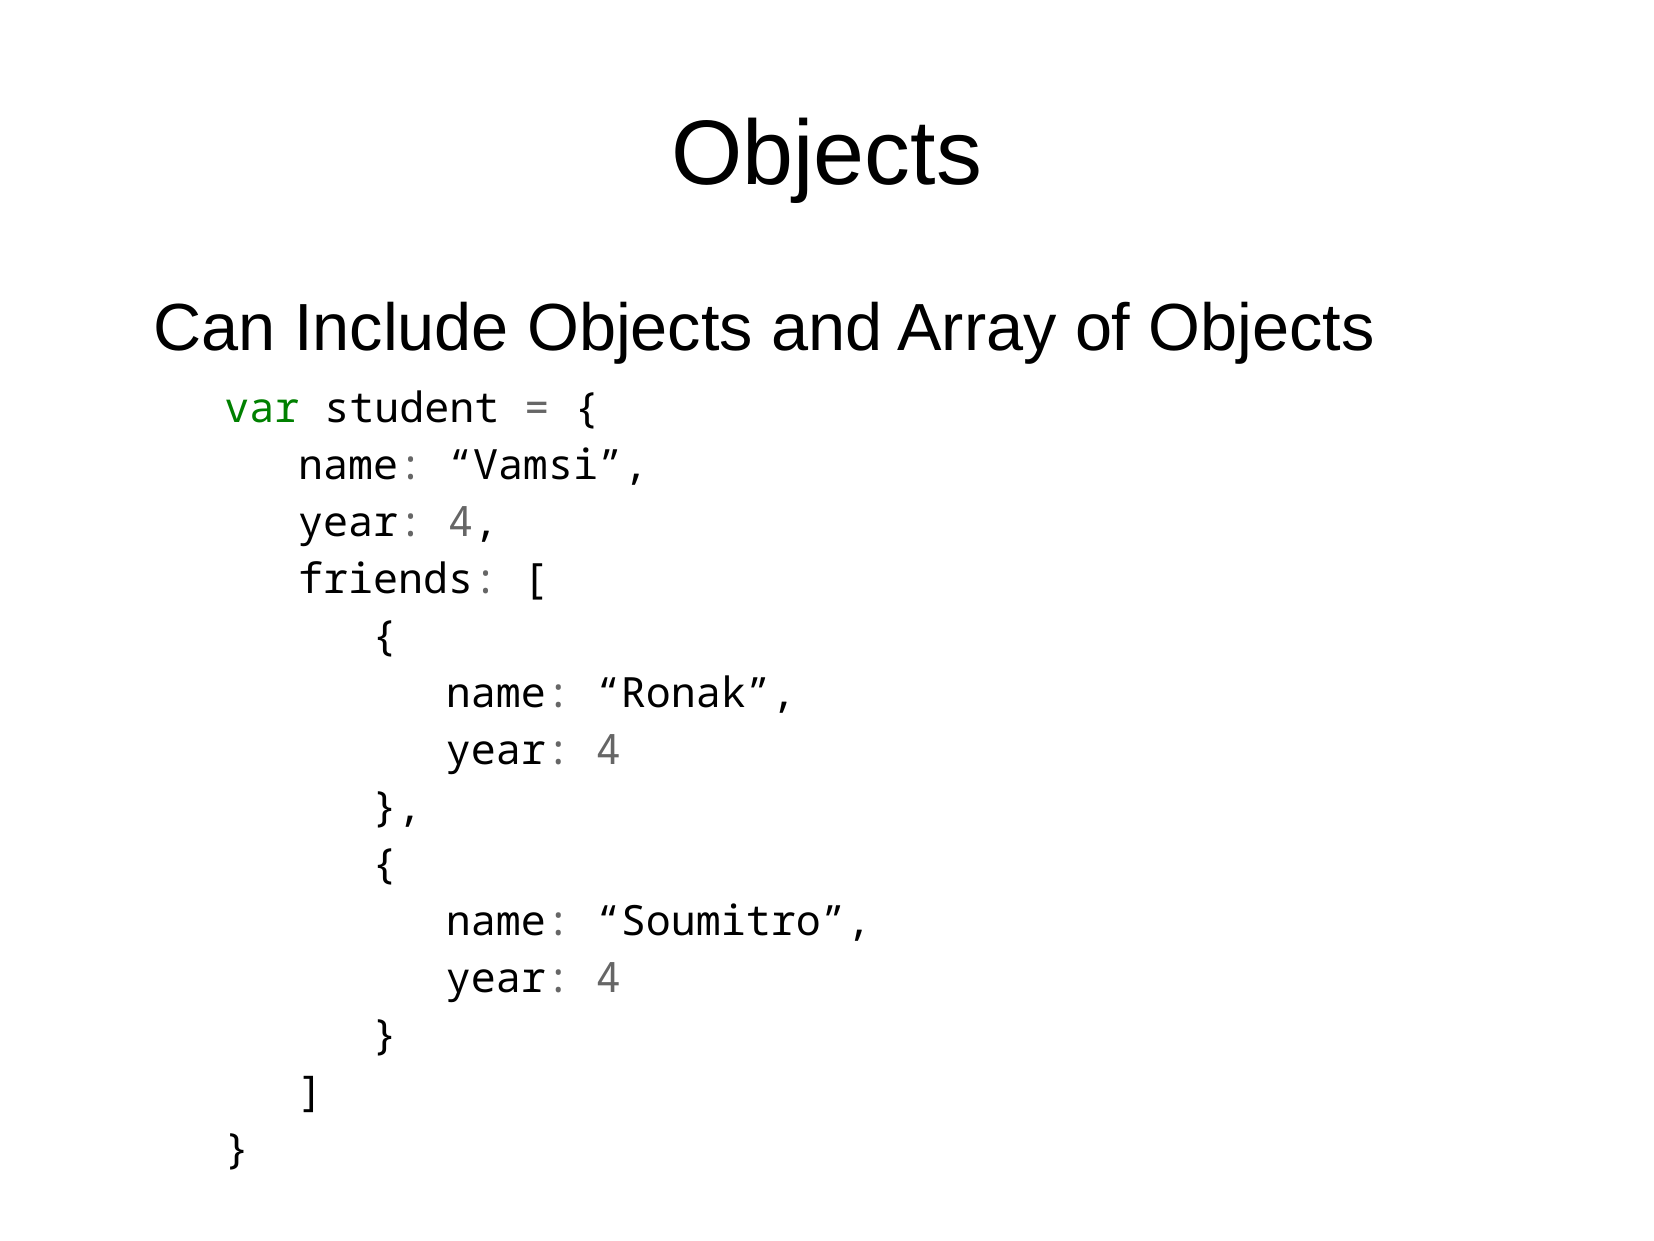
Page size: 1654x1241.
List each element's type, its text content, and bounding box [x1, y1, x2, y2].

title Objects [82, 49, 1571, 257]
text_box var student = { name: “Vamsi”, year: 4, friends: [ { name: “Ronak”, year: 4 }, { name: “Soumitro”, year: 4 } ] } student.friend[0].name === “Ronak”; [224, 377, 1109, 1155]
list Can Include Objects and Array of Objects [82, 290, 1571, 1010]
